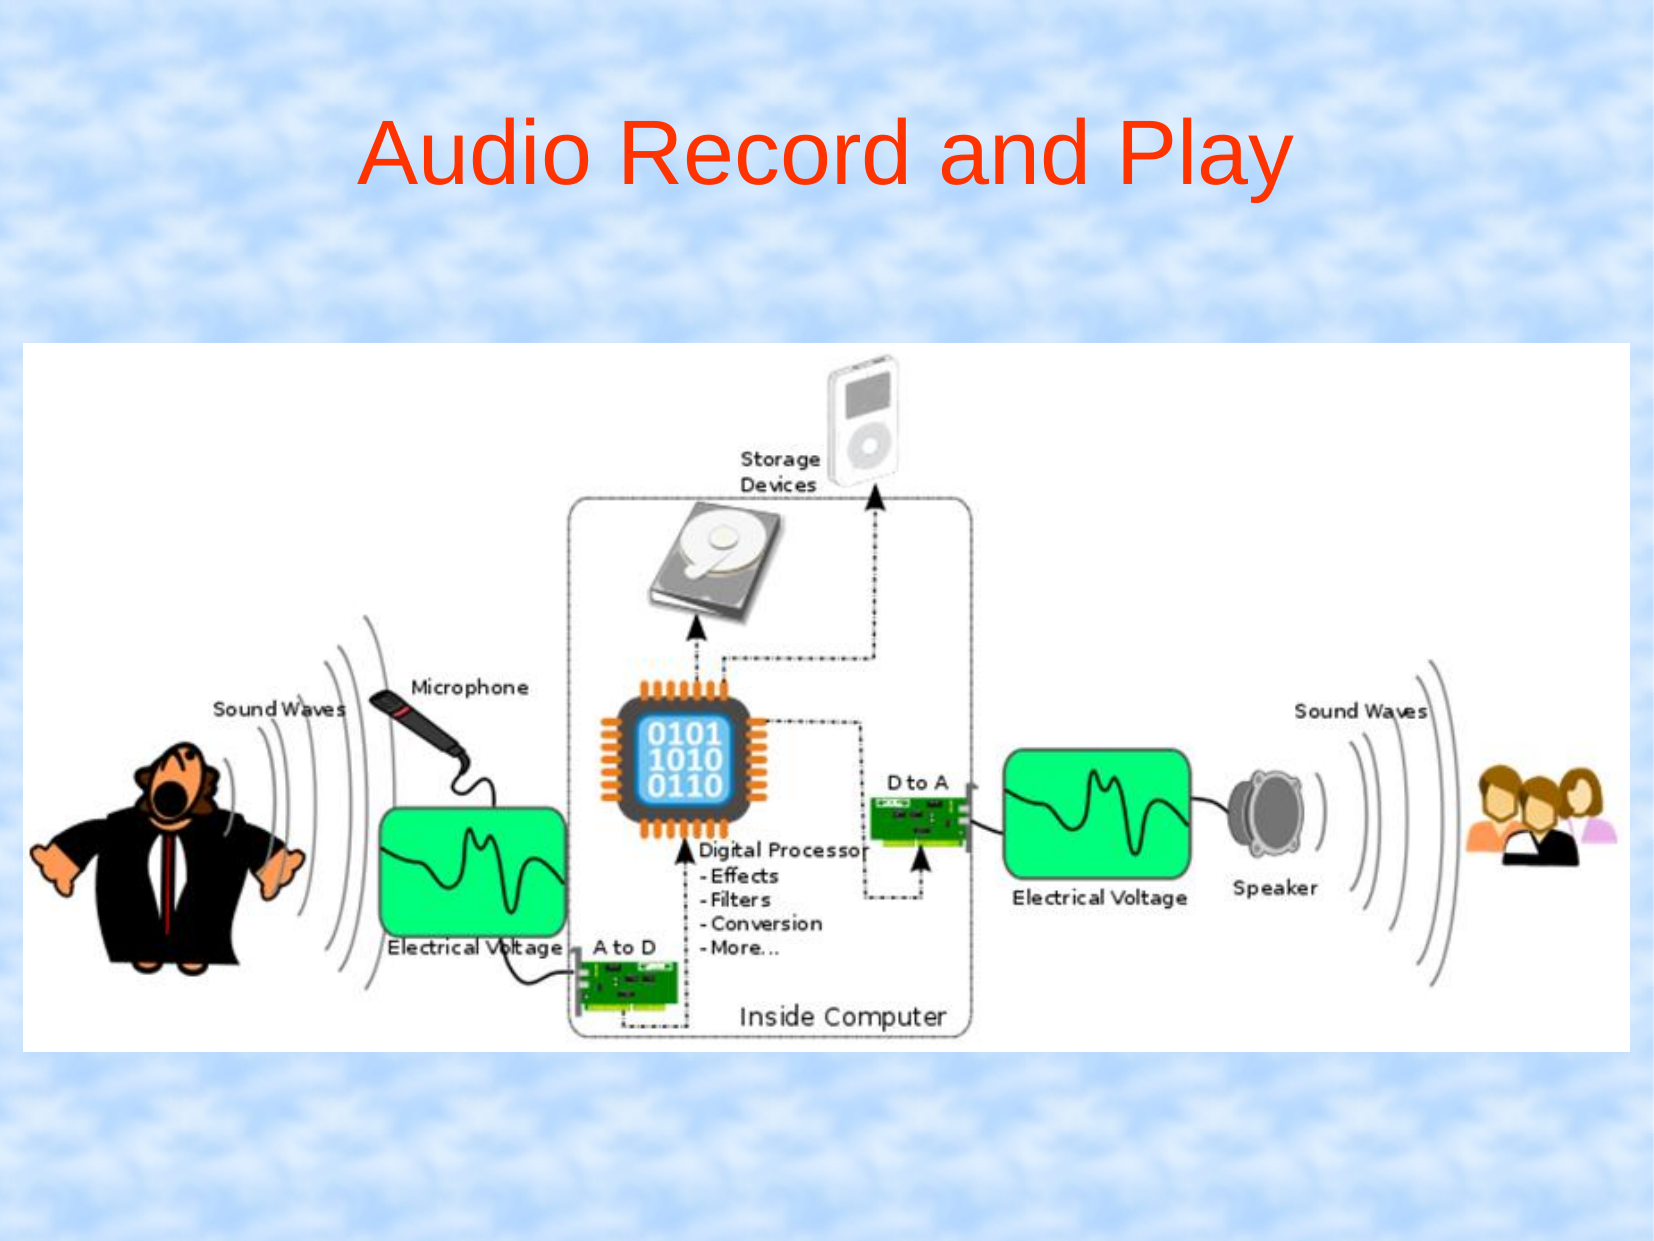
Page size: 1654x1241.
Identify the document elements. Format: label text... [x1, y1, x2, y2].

title Audio Record and Play [82, 49, 1571, 257]
picture [0, 0, 1654, 1241]
